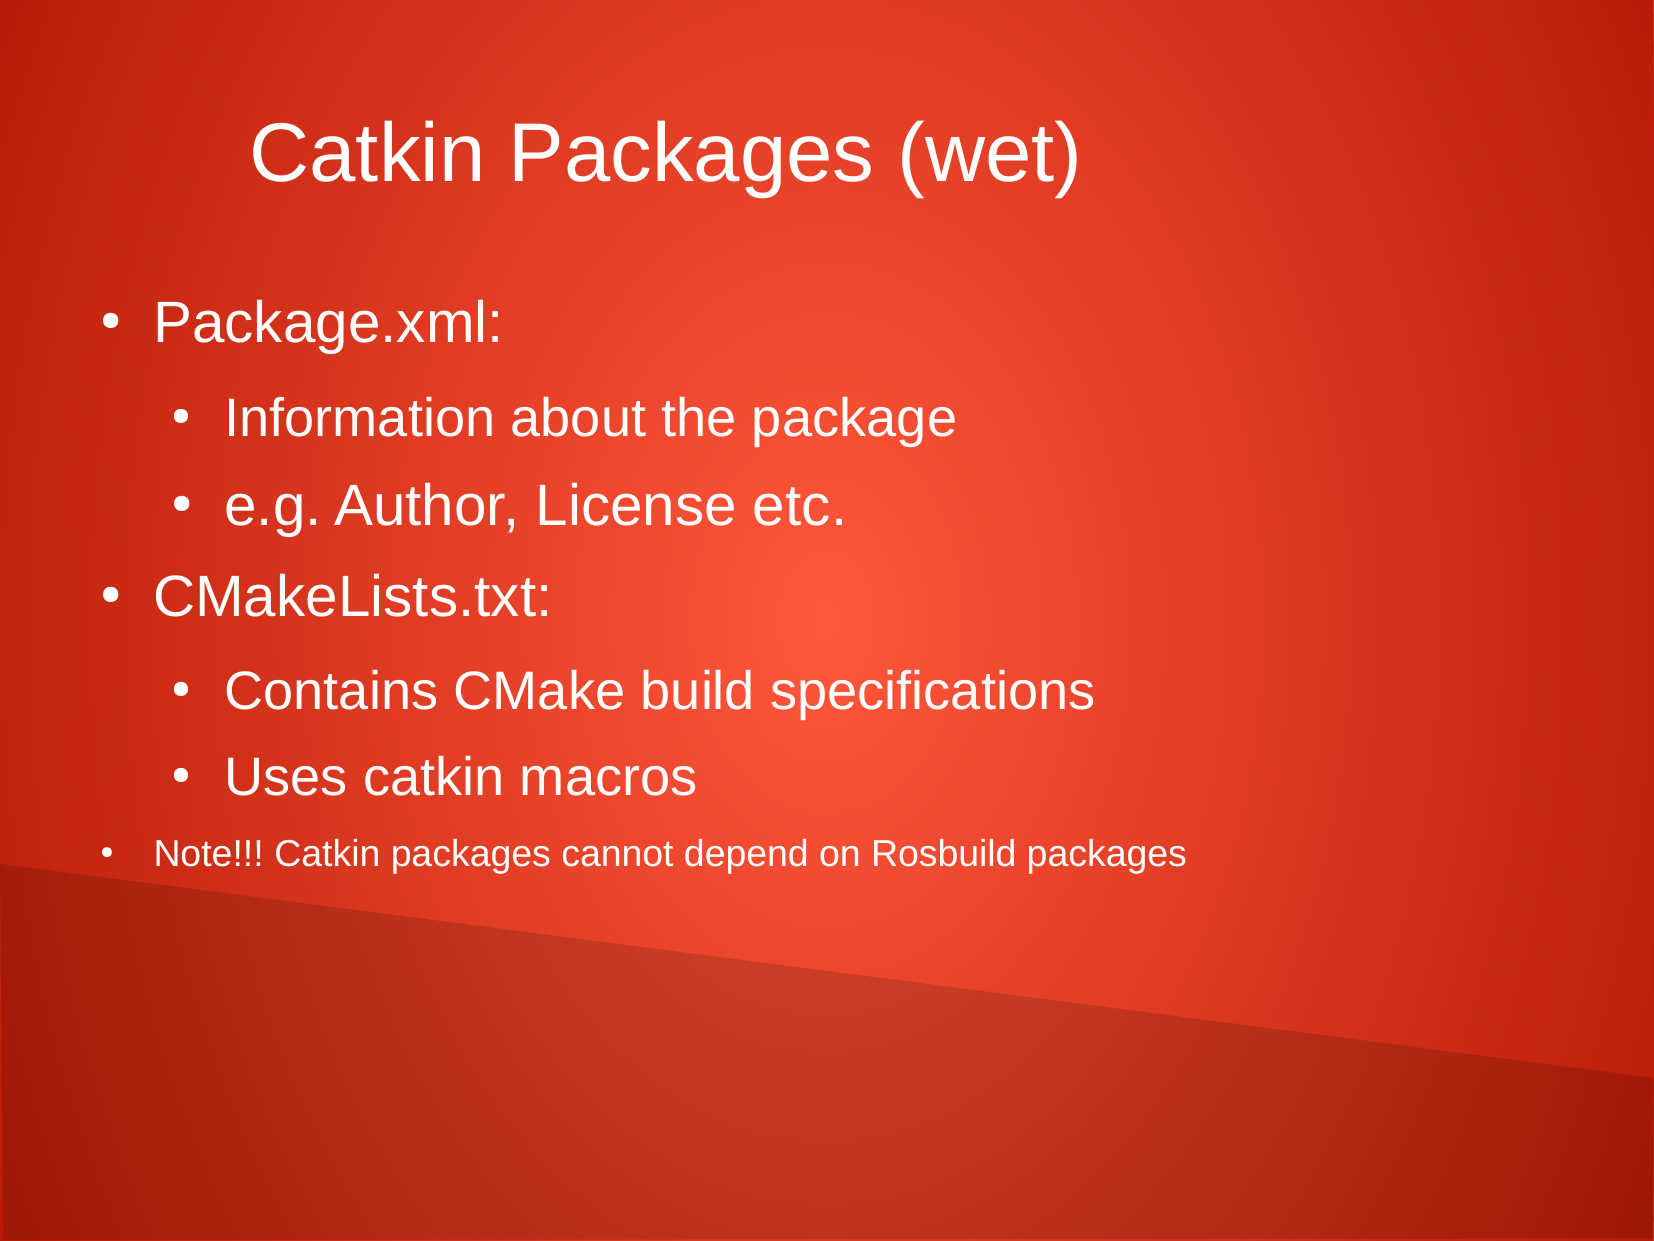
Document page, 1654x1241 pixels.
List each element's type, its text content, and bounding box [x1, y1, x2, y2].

title Catkin Packages (wet) [82, 49, 1250, 257]
list Package.xml: Information about the package e.g. Author, License etc. CMakeLists.txt: Contains CMake build specifications Uses catkin macros Note!!! Catkin packages cannot depend on Rosbuild packages [82, 290, 1571, 1010]
